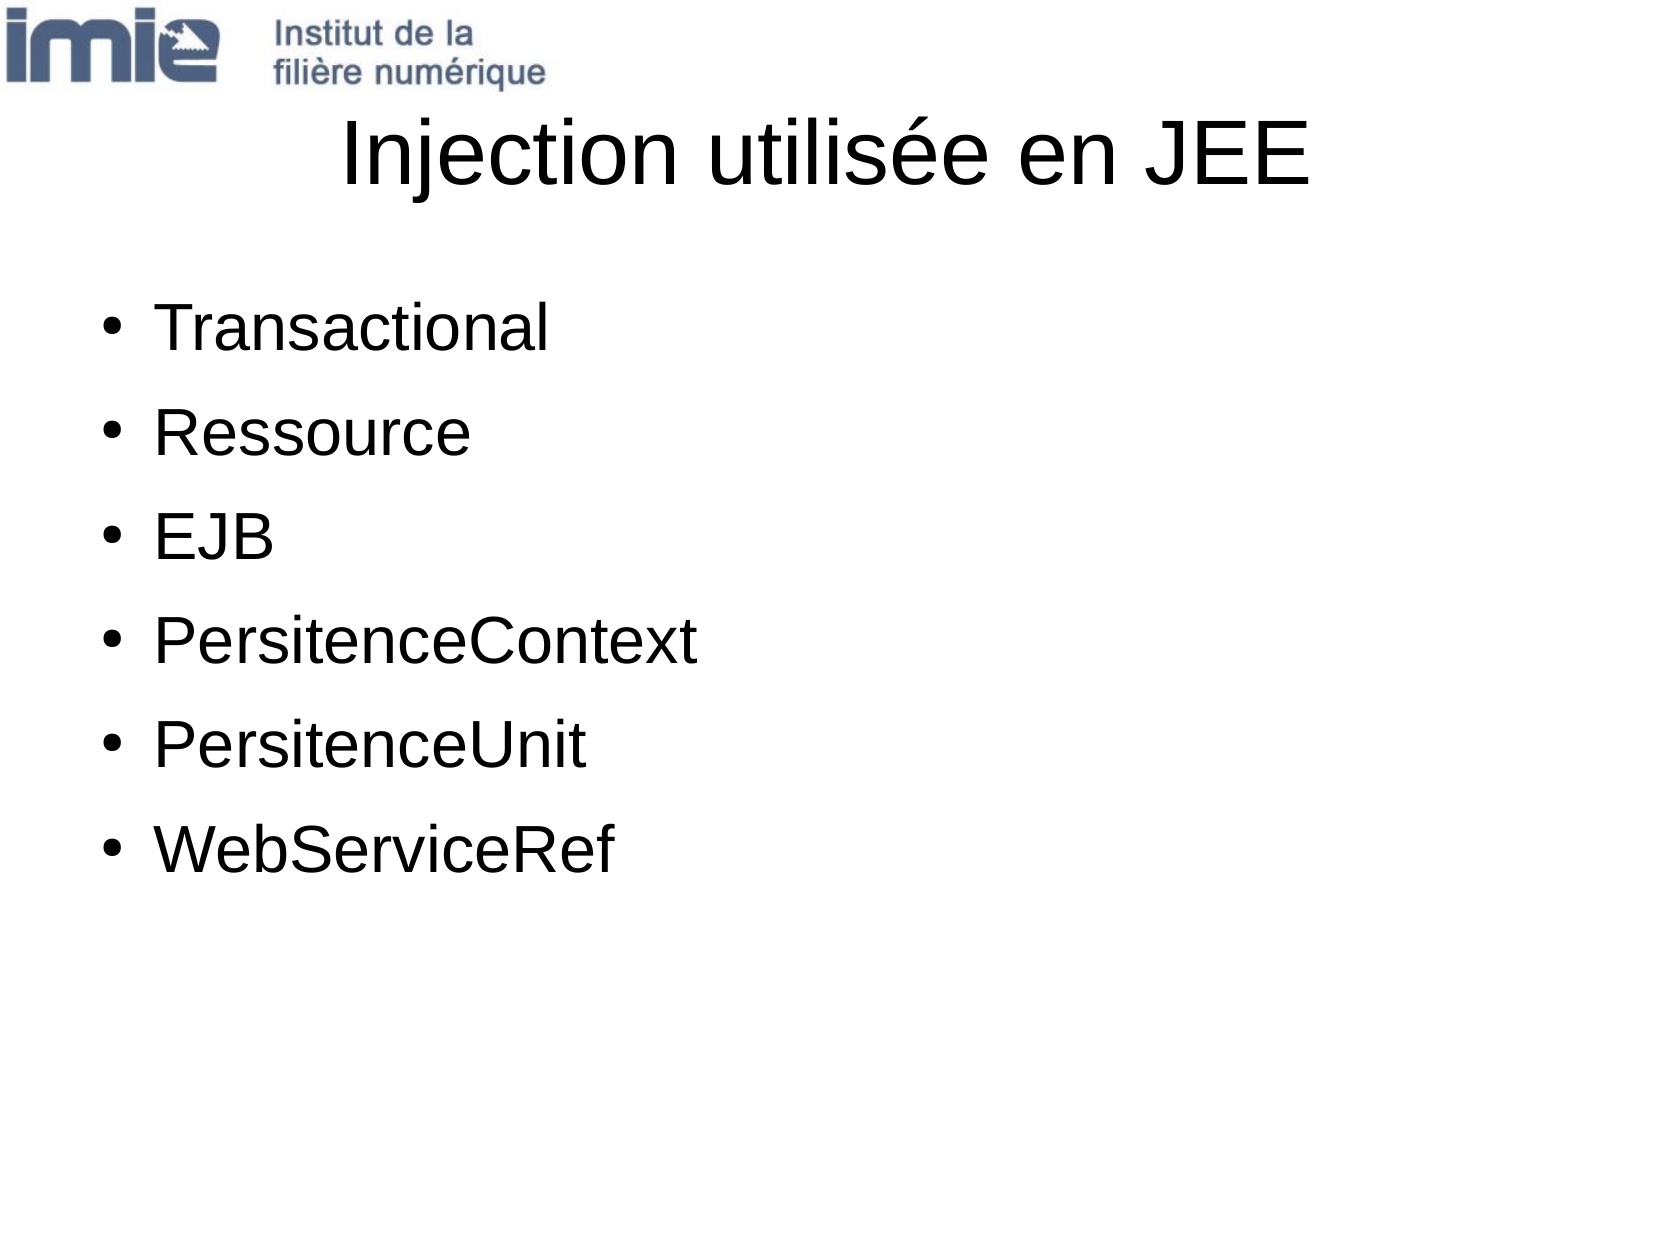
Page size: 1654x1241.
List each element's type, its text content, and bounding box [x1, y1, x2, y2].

picture [1, 0, 562, 92]
title Injection utilisée en JEE [82, 49, 1571, 257]
list Transactional Ressource EJB PersitenceContext PersitenceUnit WebServiceRef [82, 290, 1571, 1010]
